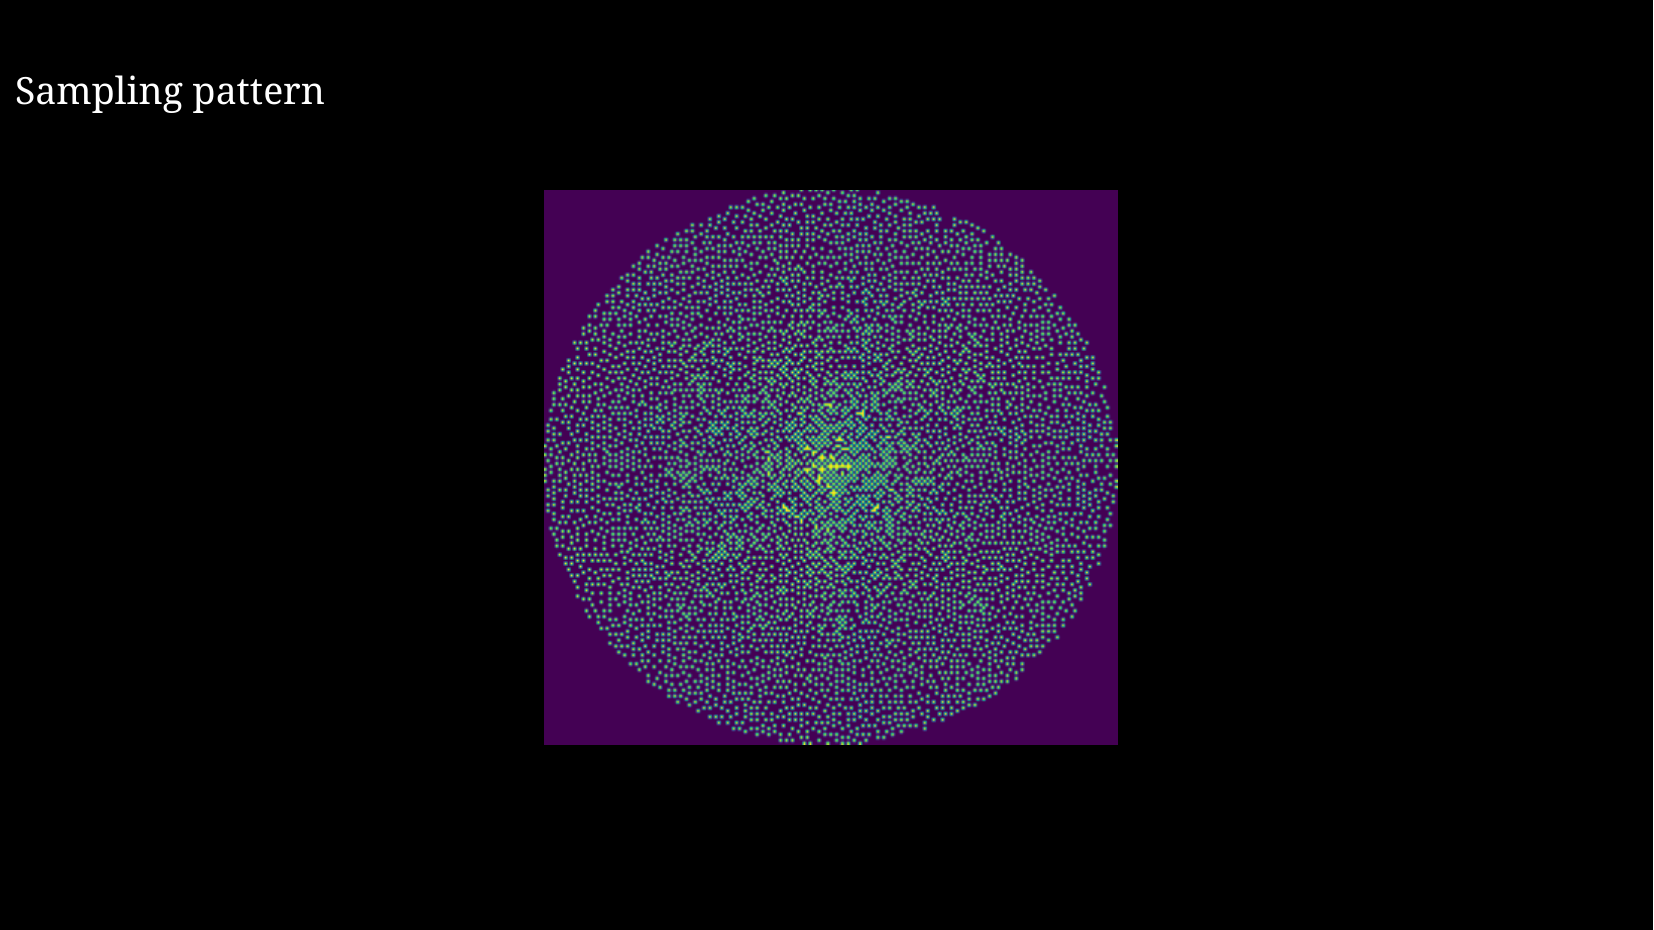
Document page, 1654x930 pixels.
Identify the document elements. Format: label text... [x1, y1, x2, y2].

title Sampling pattern [15, 4, 713, 176]
picture [544, 190, 1118, 745]
